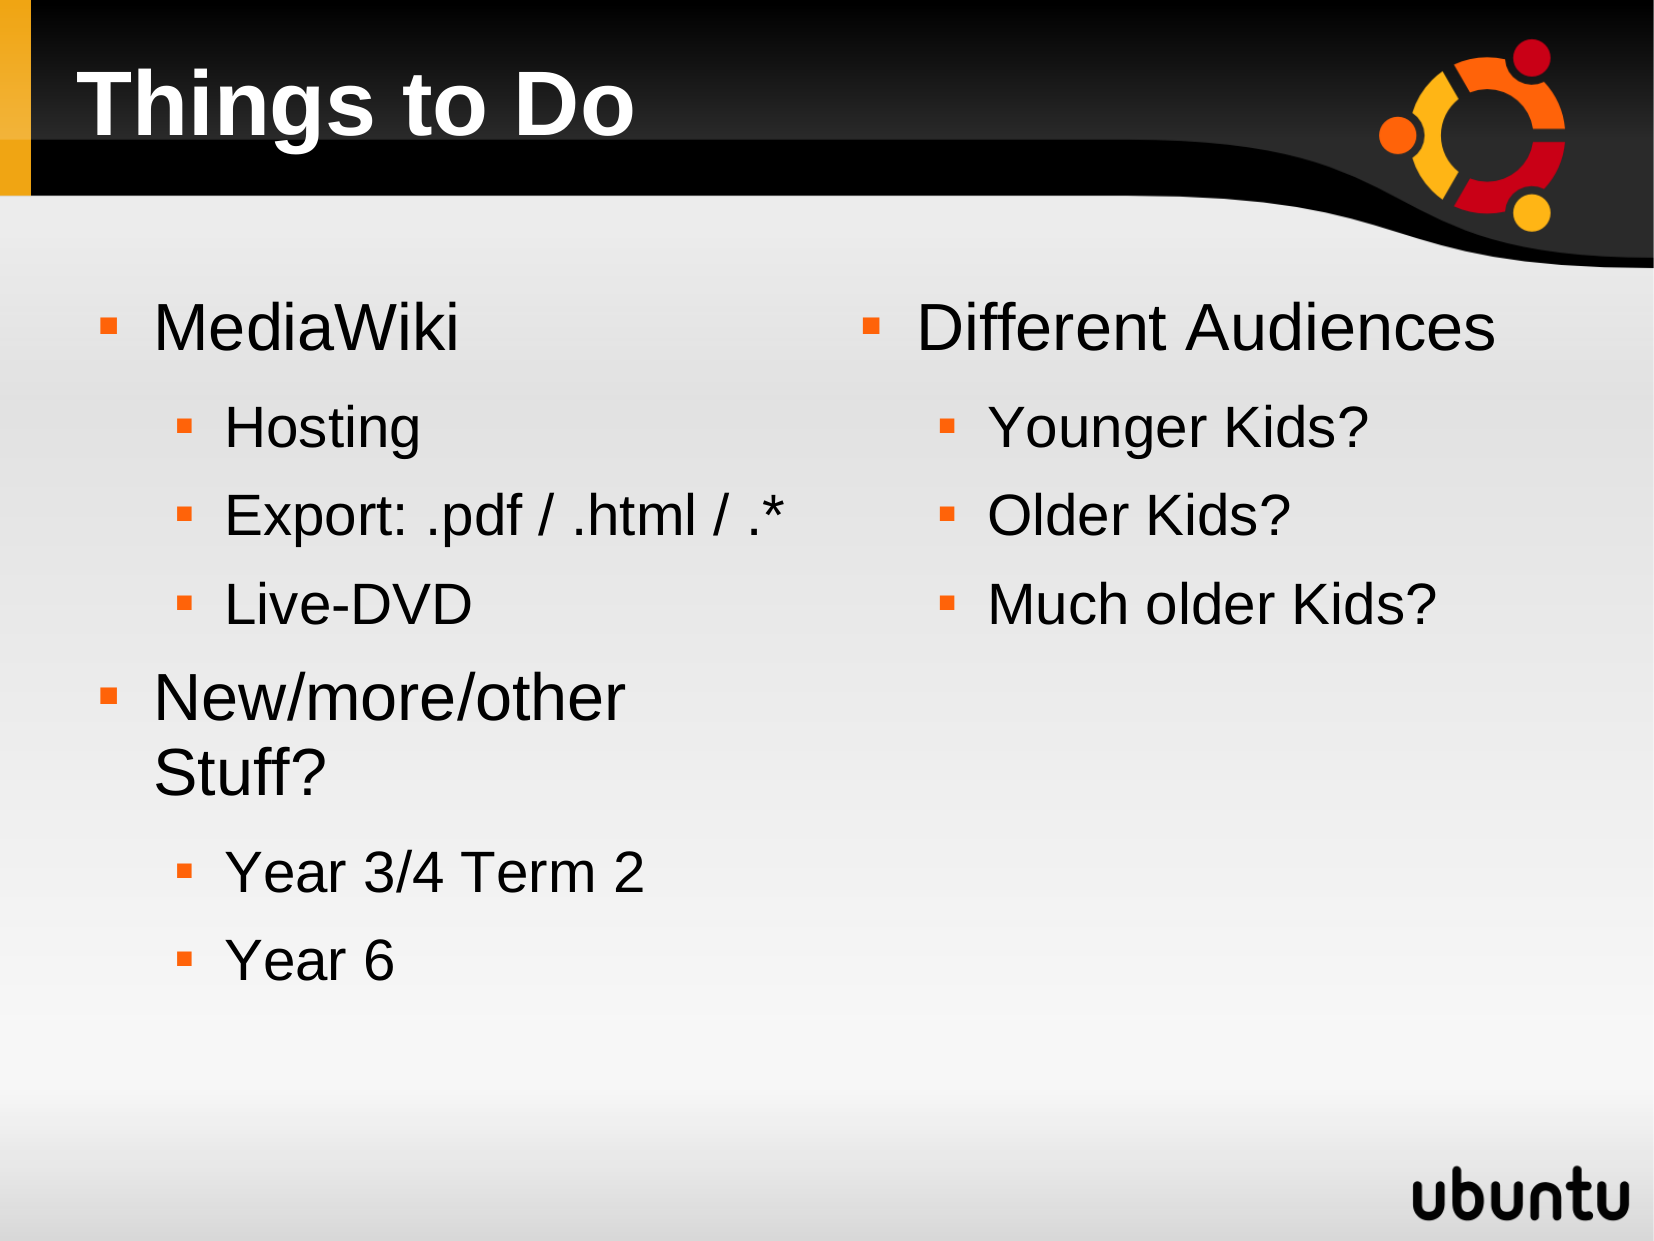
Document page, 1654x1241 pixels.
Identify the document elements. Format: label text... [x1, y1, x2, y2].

list MediaWiki Hosting Export: .pdf / .html / .* Live-DVD New/more/other Stuff? Year 3/4 Term 2 Year 6 [82, 290, 809, 1109]
title Things to Do [76, 0, 1565, 208]
picture [0, 0, 1654, 1241]
list Different Audiences Younger Kids? Older Kids? Much older Kids? [845, 290, 1572, 1094]
